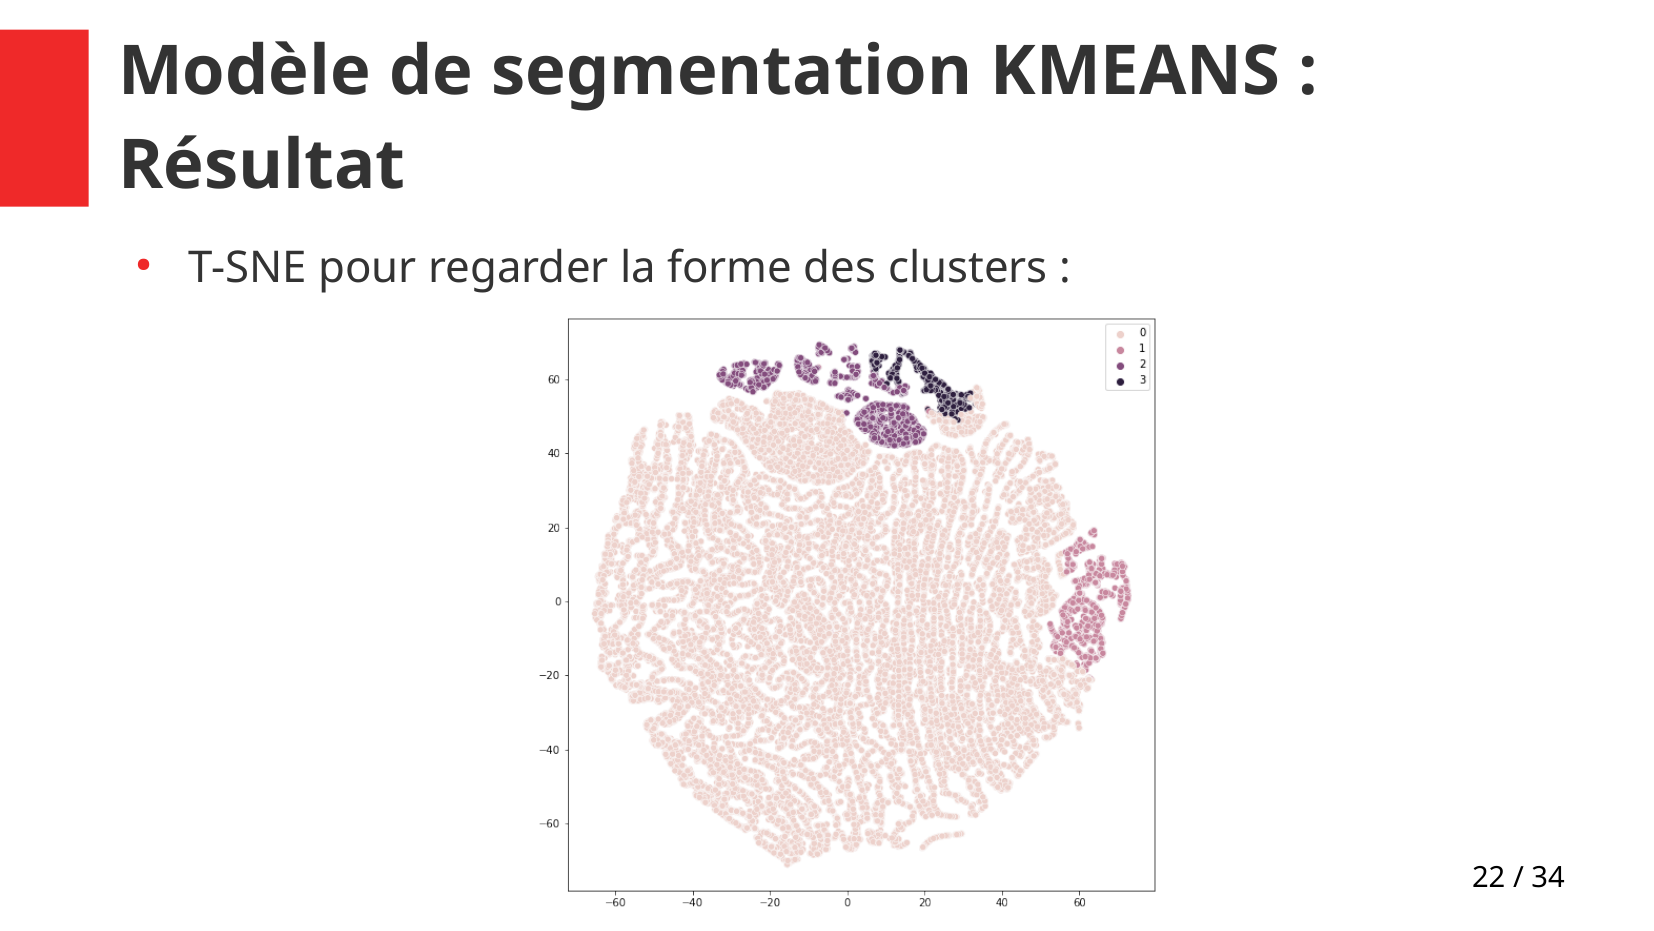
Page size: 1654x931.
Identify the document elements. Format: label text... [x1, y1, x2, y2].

list T-SNE pour regarder la forme des clusters : [118, 236, 1536, 857]
picture [531, 311, 1162, 916]
title Modèle de segmentation KMEANS : Résultat [118, 20, 1571, 209]
